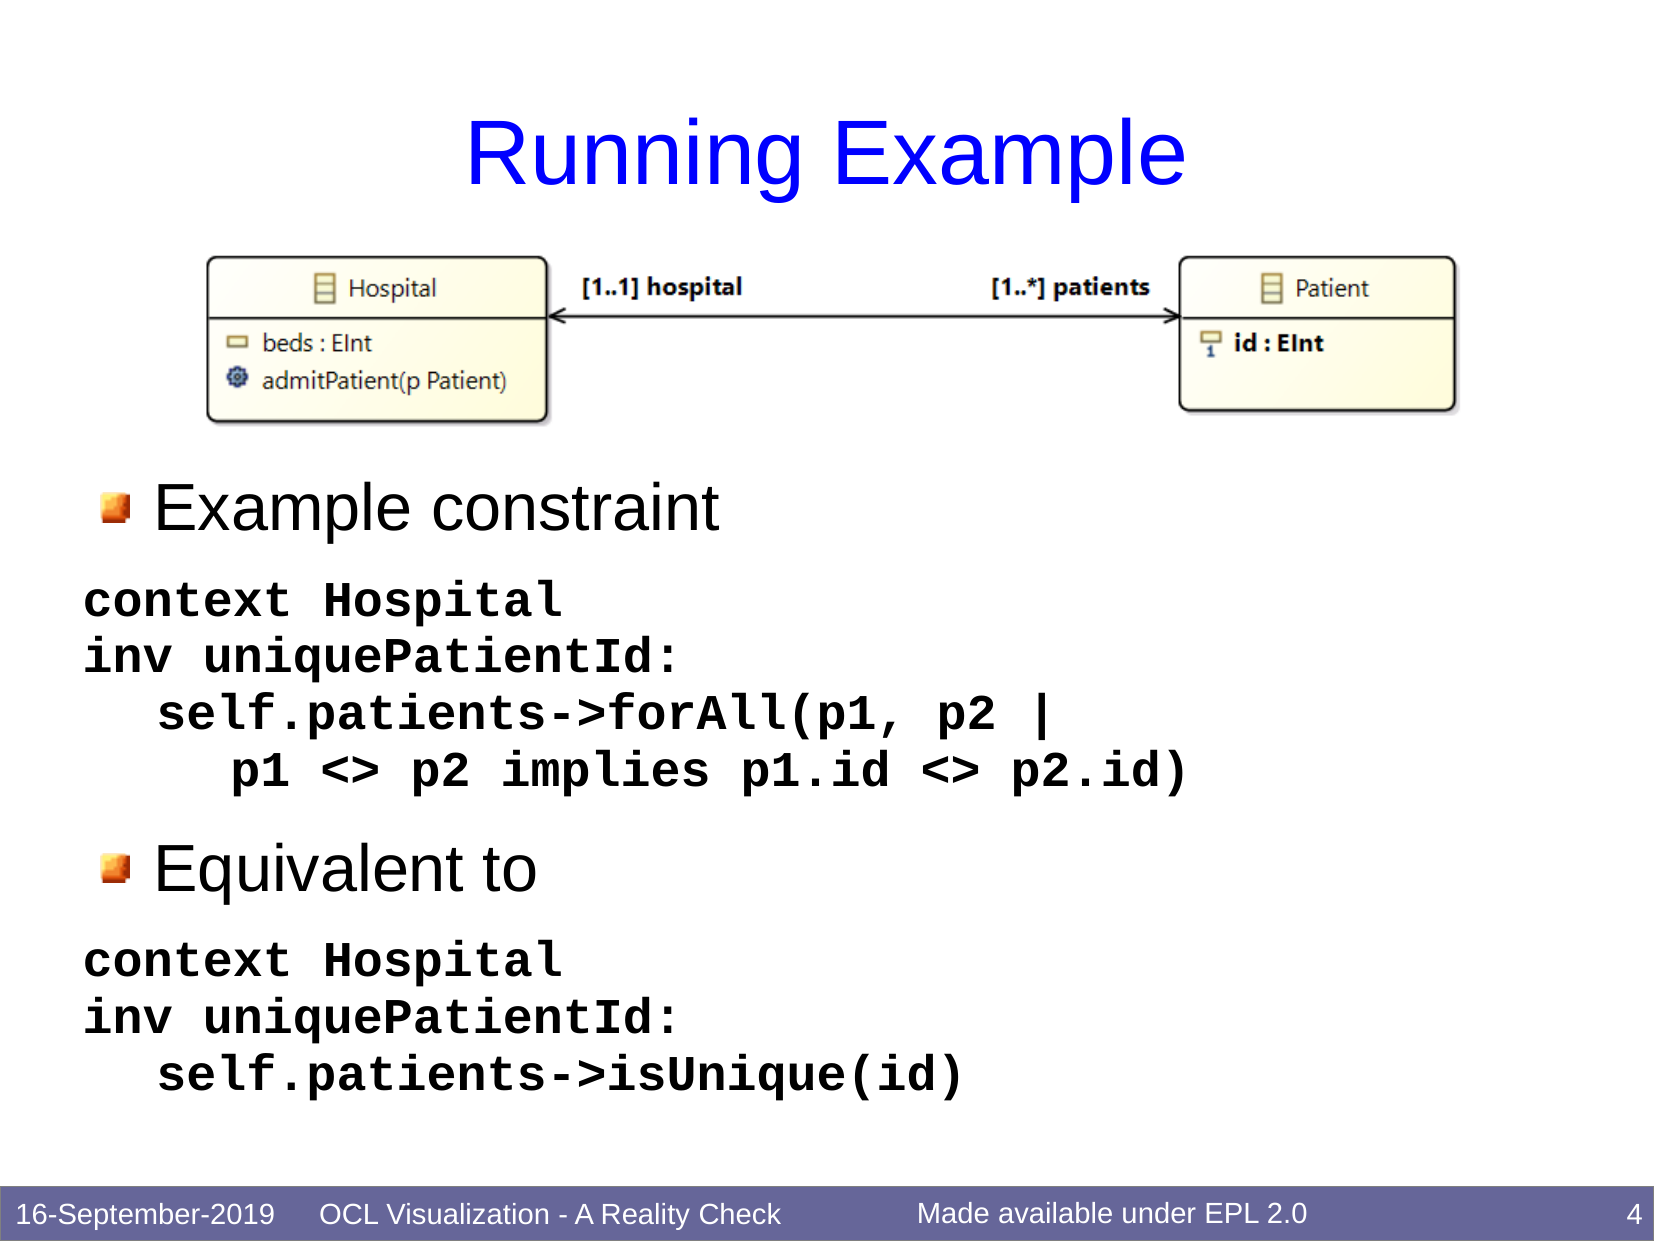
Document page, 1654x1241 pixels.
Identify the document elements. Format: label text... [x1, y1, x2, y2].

picture [199, 239, 1468, 434]
title Running Example [82, 49, 1571, 257]
list Example constraint context Hospital inv uniquePatientId: self.patients->forAll(p1, p2 | p1 <> p2 implies p1.id <> p2.id) Equivalent to context Hospital inv uniquePatientId: self.patients->isUnique(id) [82, 469, 1571, 1106]
